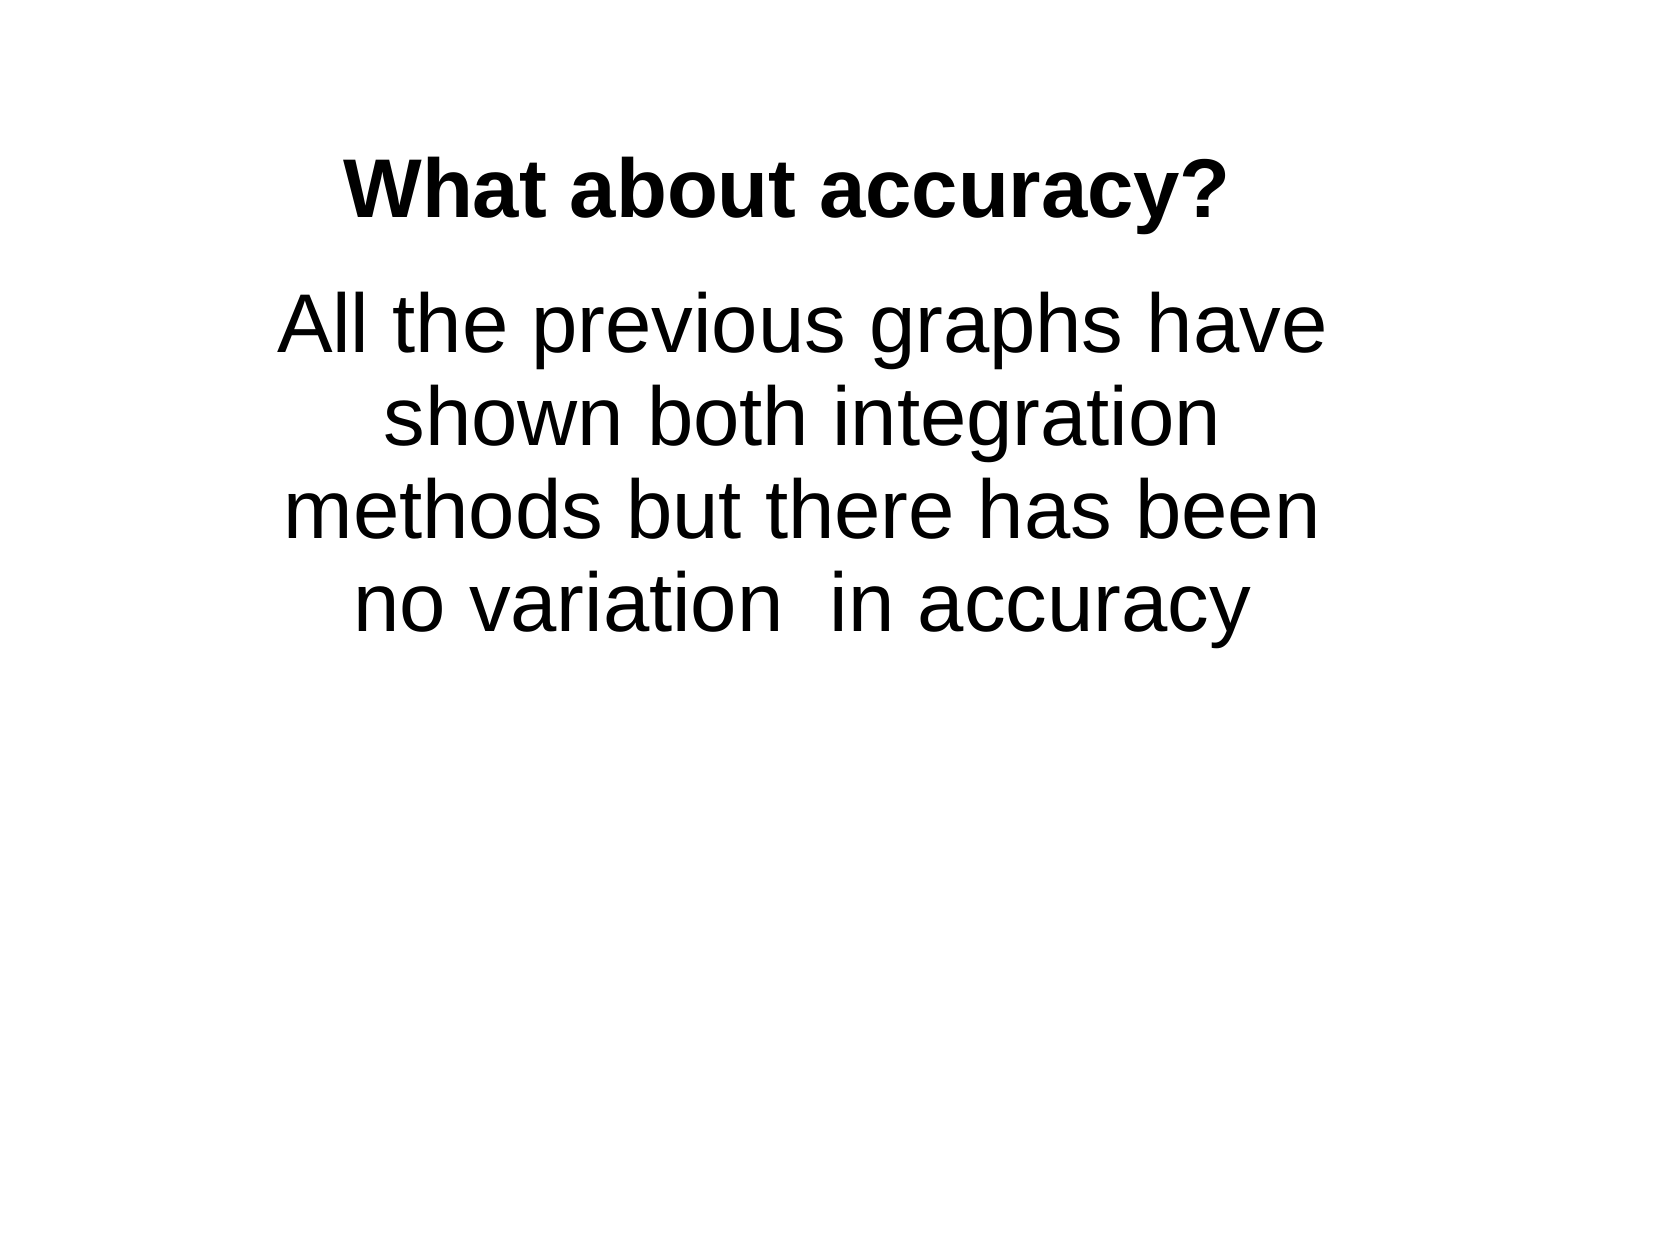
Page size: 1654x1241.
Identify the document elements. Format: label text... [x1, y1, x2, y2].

text_box What about accuracy? [225, 135, 1351, 556]
text_box All the previous graphs have shown both integration methods but there has been no variation in accuracy [240, 270, 1366, 657]
